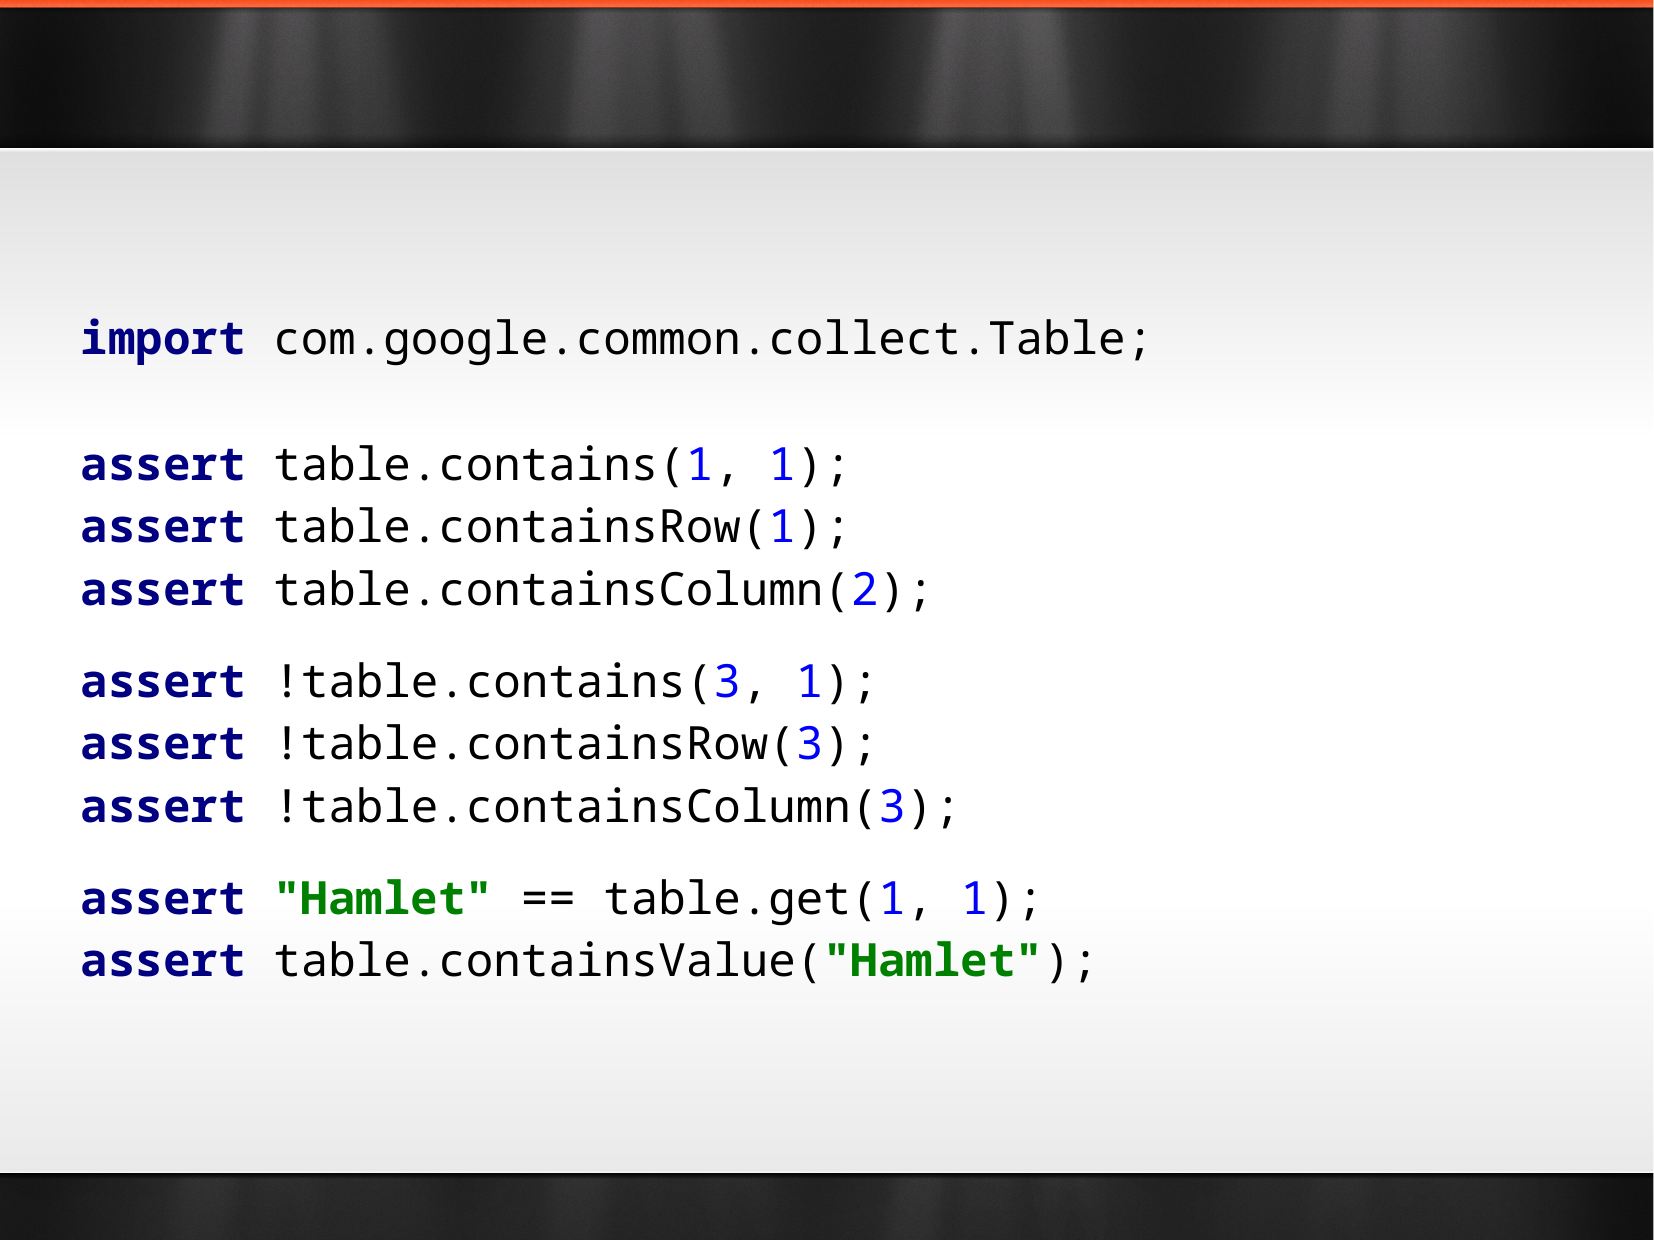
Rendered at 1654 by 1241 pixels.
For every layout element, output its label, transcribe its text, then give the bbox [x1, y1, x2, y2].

subtitle import com.google.common.collect.Table; assert table.contains(1, 1); assert table.containsRow(1); assert table.containsColumn(2); assert !table.contains(3, 1); assert !table.containsRow(3); assert !table.containsColumn(3); assert "Hamlet" == table.get(1, 1); assert table.containsValue("Hamlet"); [80, 305, 1654, 1125]
picture [0, 0, 1654, 1240]
